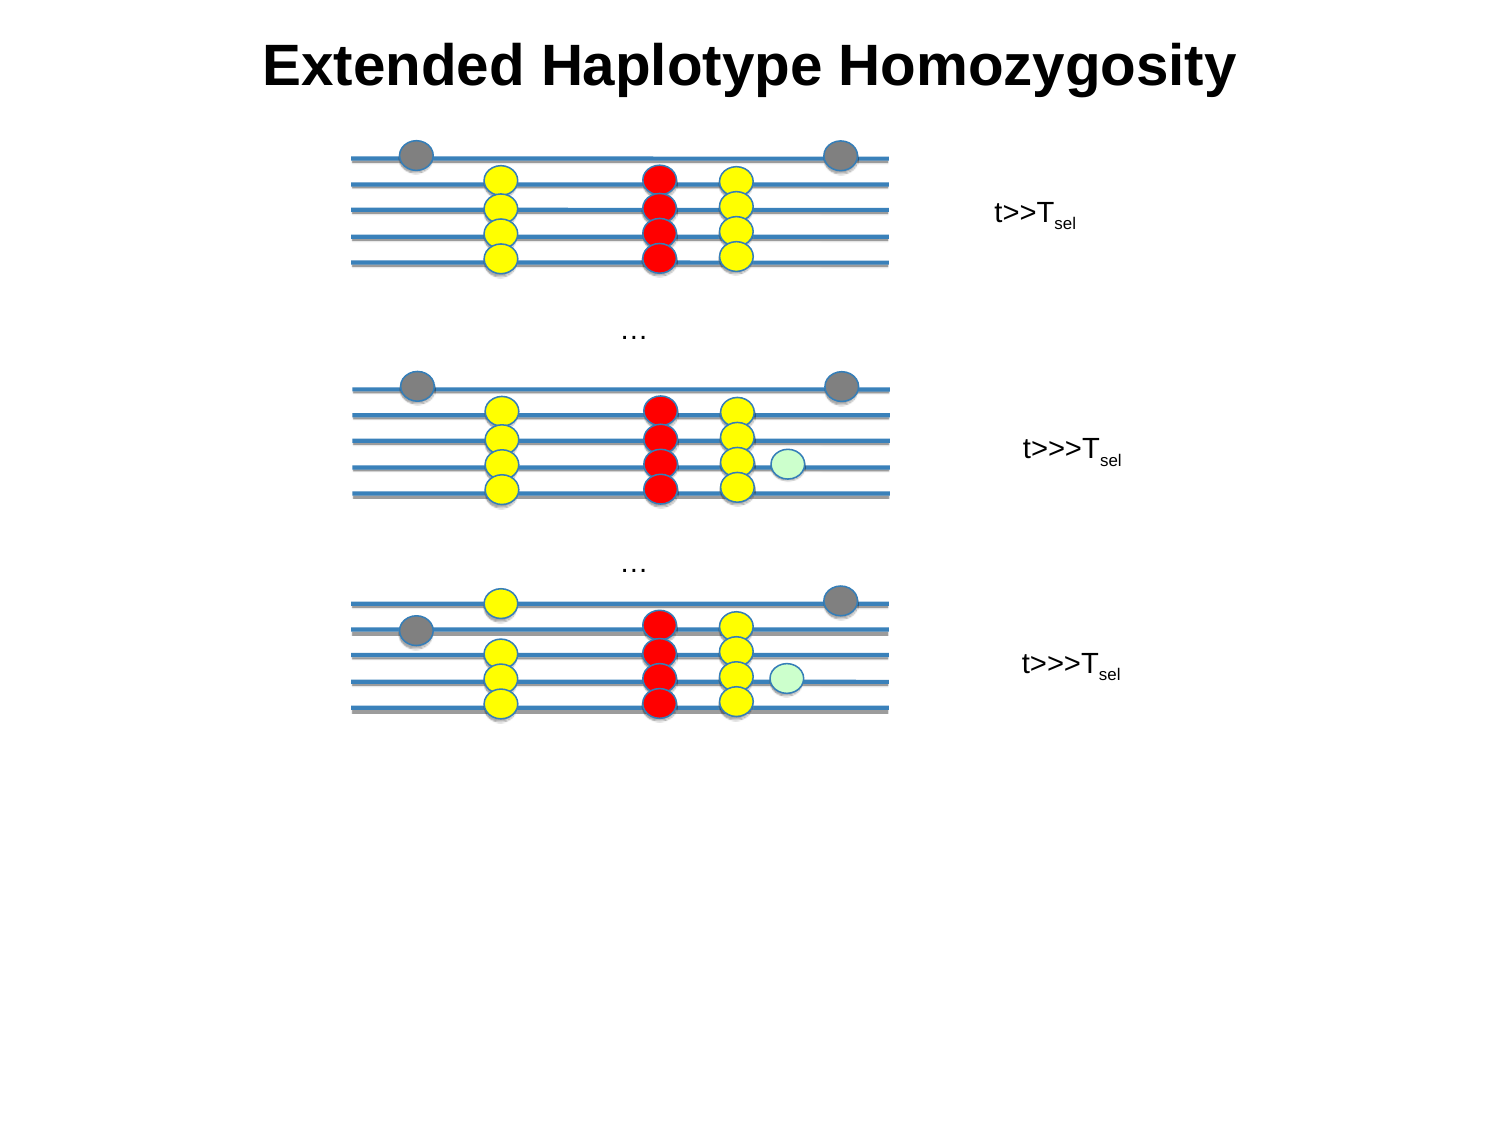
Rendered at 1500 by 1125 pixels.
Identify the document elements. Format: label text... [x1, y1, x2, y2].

text_box [399, 615, 434, 646]
text_box [720, 397, 755, 503]
text_box [484, 639, 518, 719]
text_box [484, 588, 518, 619]
text_box t>>Tsel [979, 185, 1142, 241]
text_box [823, 140, 858, 171]
text_box [824, 371, 859, 402]
text_box t>>>Tsel [1007, 636, 1169, 692]
text_box [719, 611, 754, 717]
text_box [400, 371, 435, 402]
text_box [399, 140, 434, 171]
text_box … [604, 535, 664, 586]
text_box [643, 395, 678, 505]
text_box [484, 165, 518, 274]
text_box [719, 166, 754, 272]
text_box [771, 449, 805, 480]
text_box [823, 586, 858, 616]
text_box … [604, 303, 664, 354]
text_box [485, 396, 519, 505]
text_box [642, 165, 677, 274]
text_box t>>>Tsel [1008, 422, 1171, 477]
title Extended Haplotype Homozygosity [75, 12, 1425, 112]
text_box [770, 663, 804, 694]
text_box [642, 610, 677, 719]
